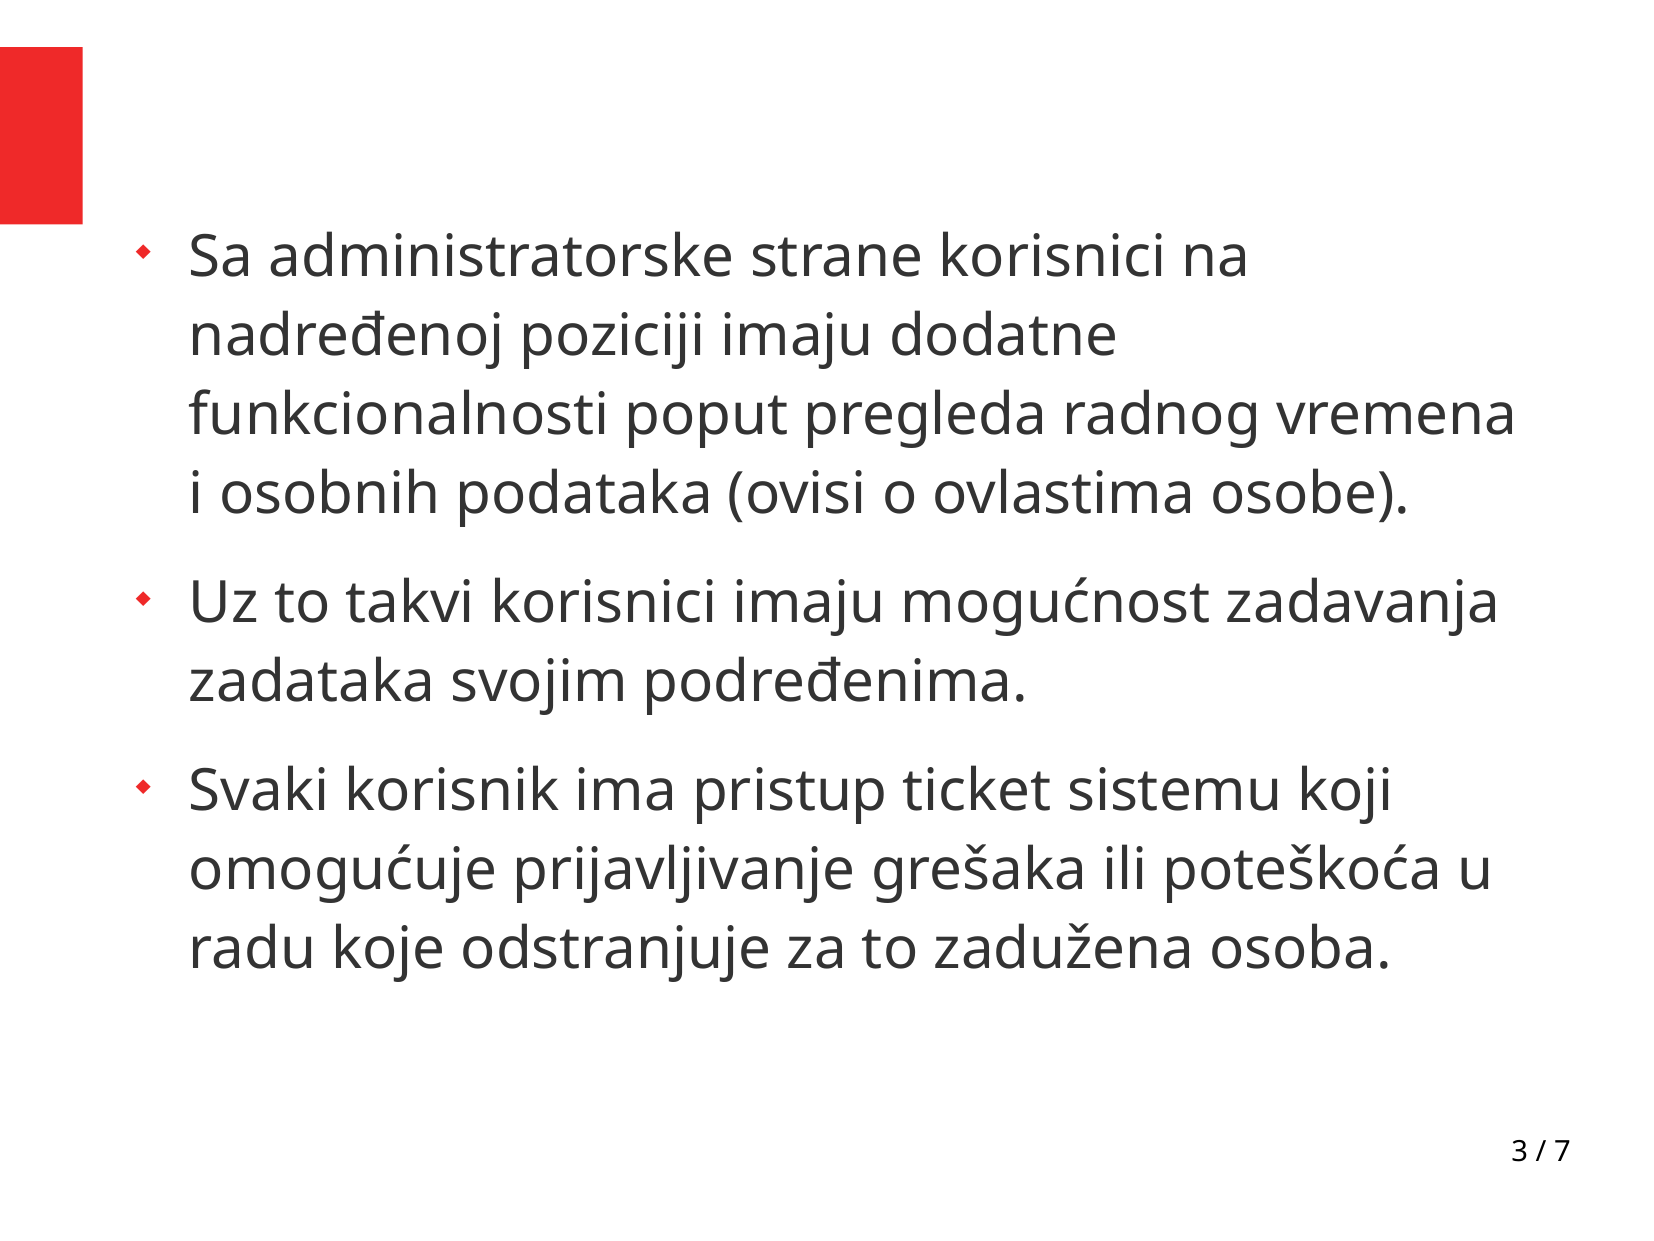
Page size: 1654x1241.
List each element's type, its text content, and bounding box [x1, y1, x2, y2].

list Sa administratorske strane korisnici na nadređenoj poziciji imaju dodatne funkcionalnosti poput pregleda radnog vremena i osobnih podataka (ovisi o ovlastima osobe). Uz to takvi korisnici imaju mogućnost zadavanja zadataka svojim podređenima. Svaki korisnik ima pristup ticket sistemu koji omogućuje prijavljivanje grešaka ili poteškoća u radu koje odstranjuje za to zadužena osoba. [118, 213, 1536, 934]
